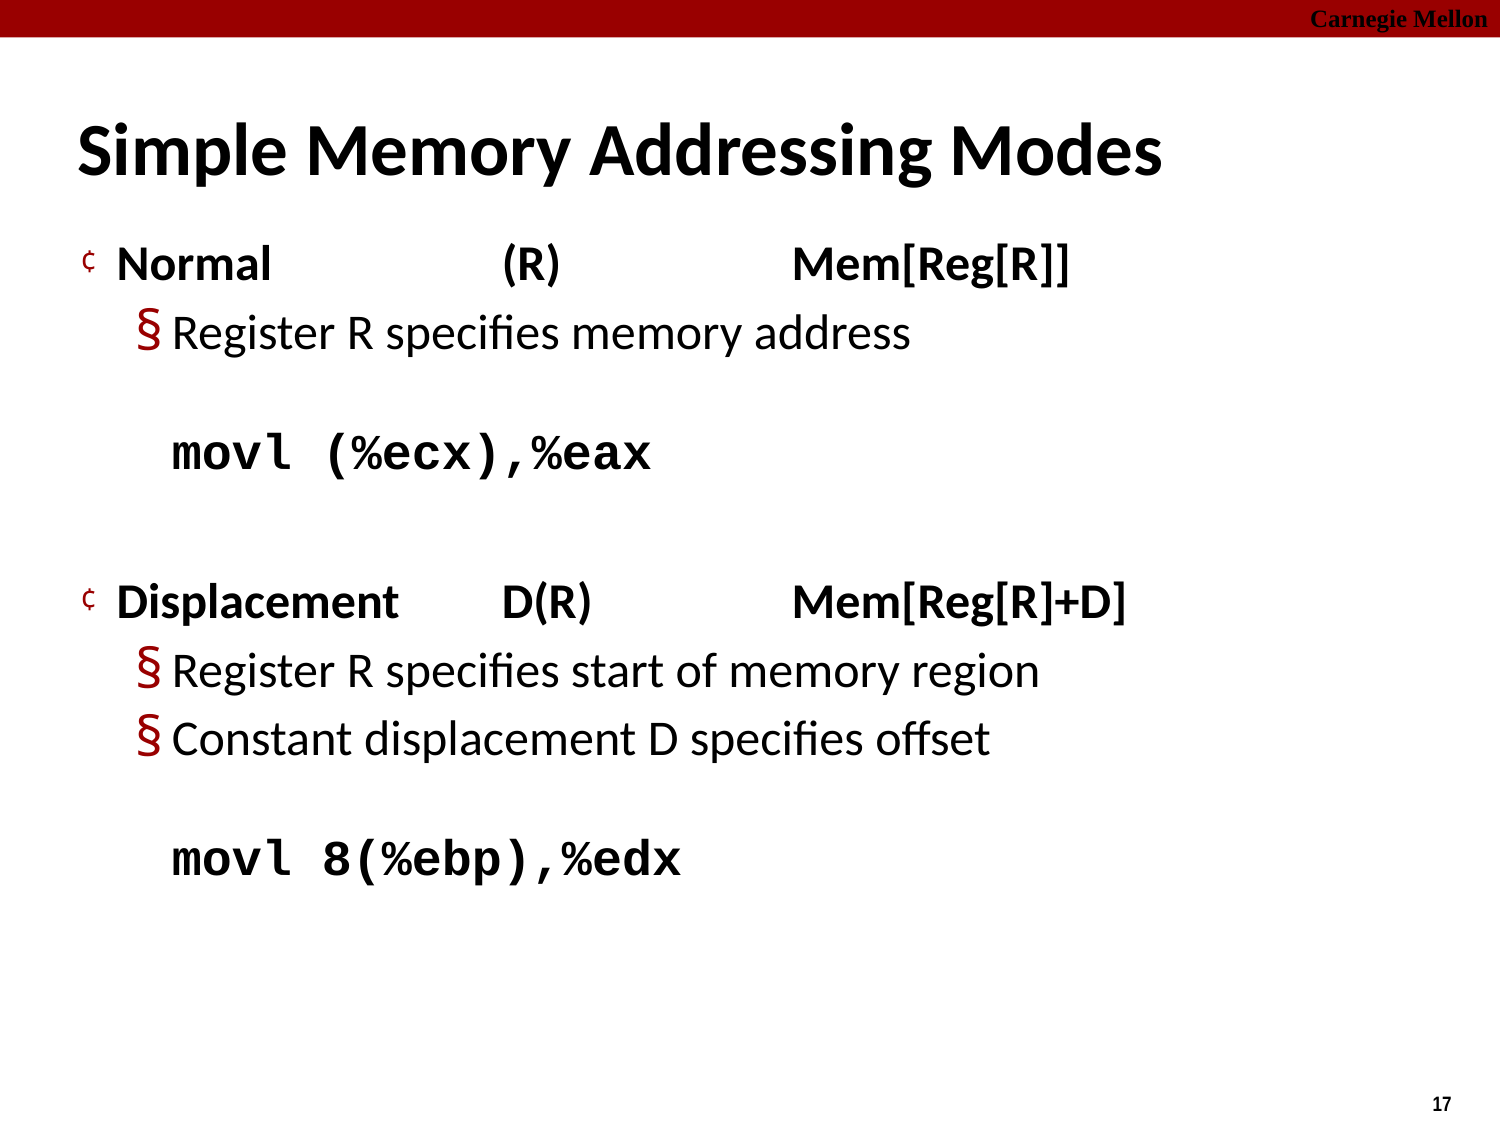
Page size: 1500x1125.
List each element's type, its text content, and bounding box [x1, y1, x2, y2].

title Simple Memory Addressing Modes [62, 93, 1217, 188]
list Normal (R) Mem[Reg[R]] Register R specifies memory address movl (%ecx),%eax Displacement D(R) Mem[Reg[R]+D] Register R specifies start of memory region Constant displacement D specifies offset movl 8(%ebp),%edx [65, 223, 1361, 1040]
